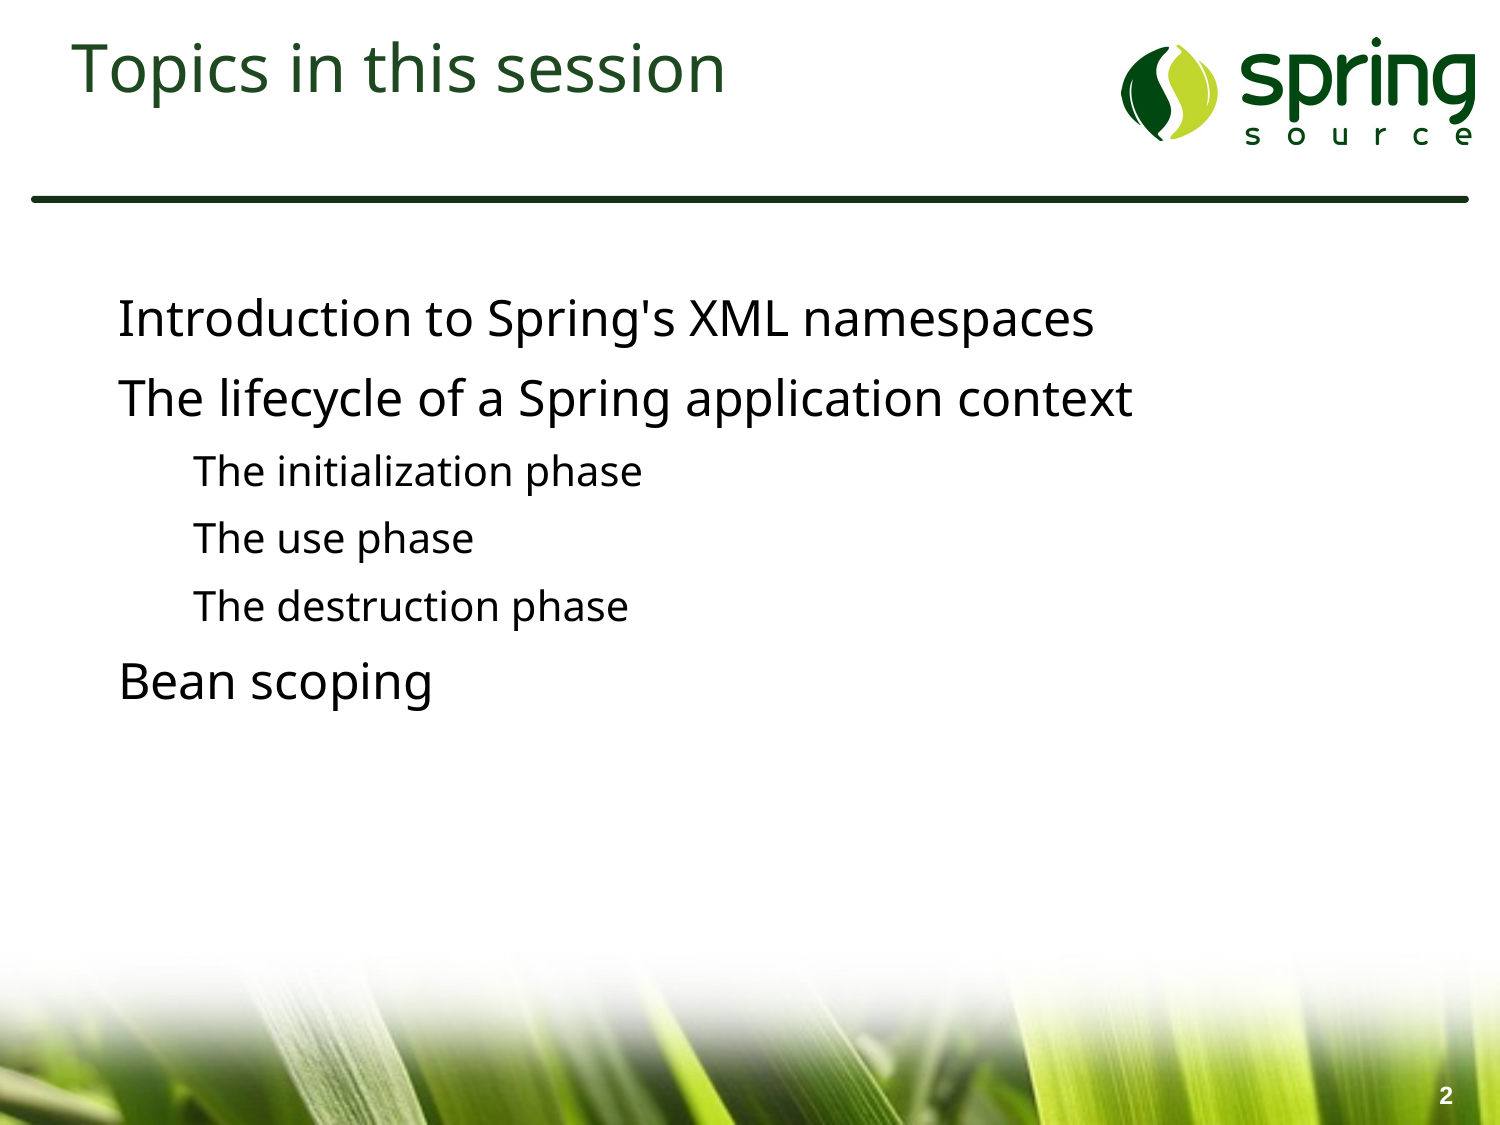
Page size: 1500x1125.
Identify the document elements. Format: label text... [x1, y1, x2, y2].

picture [1121, 37, 1475, 145]
picture [0, 944, 1500, 1125]
title Topics in this session [56, 13, 1089, 176]
list Introduction to Spring's XML namespaces The lifecycle of a Spring application context The initialization phase The use phase The destruction phase Bean scoping [103, 275, 1394, 938]
